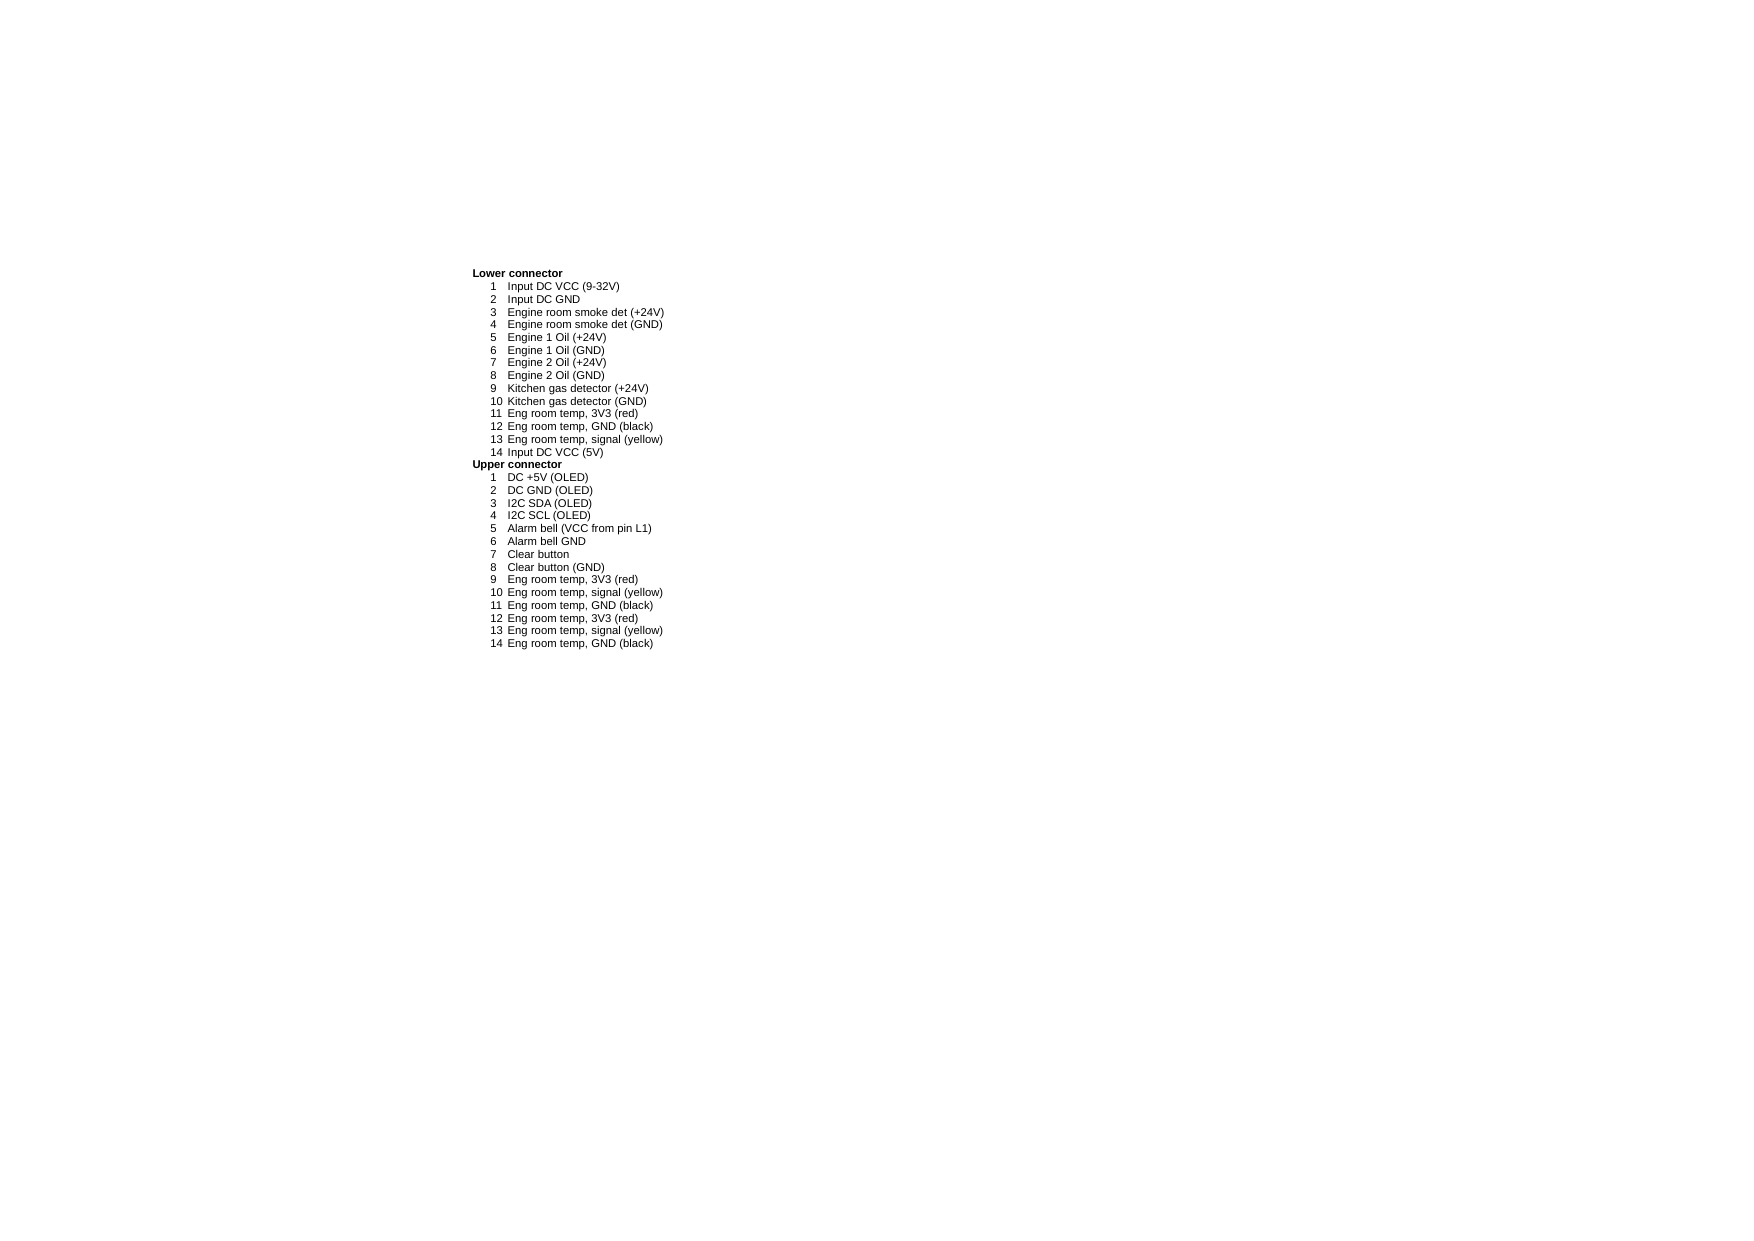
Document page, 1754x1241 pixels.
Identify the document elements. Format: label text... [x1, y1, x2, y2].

text_box Lower connector 1 Input DC VCC (9-32V) 2 Input DC GND 3 Engine room smoke det (+24V) 4 Engine room smoke det (GND) 5 Engine 1 Oil (+24V) 6 Engine 1 Oil (GND) 7 Engine 2 Oil (+24V) 8 Engine 2 Oil (GND) 9 Kitchen gas detector (+24V) 10 Kitchen gas detector (GND) 11 Eng room temp, 3V3 (red) 12 Eng room temp, GND (black) 13 Eng room temp, signal (yellow) 14 Input DC VCC (5V) Upper connector 1 DC +5V (OLED) 2 DC GND (OLED) 3 I2C SDA (OLED) 4 I2C SCL (OLED) 5 Alarm bell (VCC from pin L1) 6 Alarm bell GND 7 Clear button 8 Clear button (GND) 9 Eng room temp, 3V3 (red) 10 Eng room temp, signal (yellow) 11 Eng room temp, GND (black) 12 Eng room temp, 3V3 (red) 13 Eng room temp, signal (yellow) 14 Eng room temp, GND (black) [457, 260, 764, 722]
